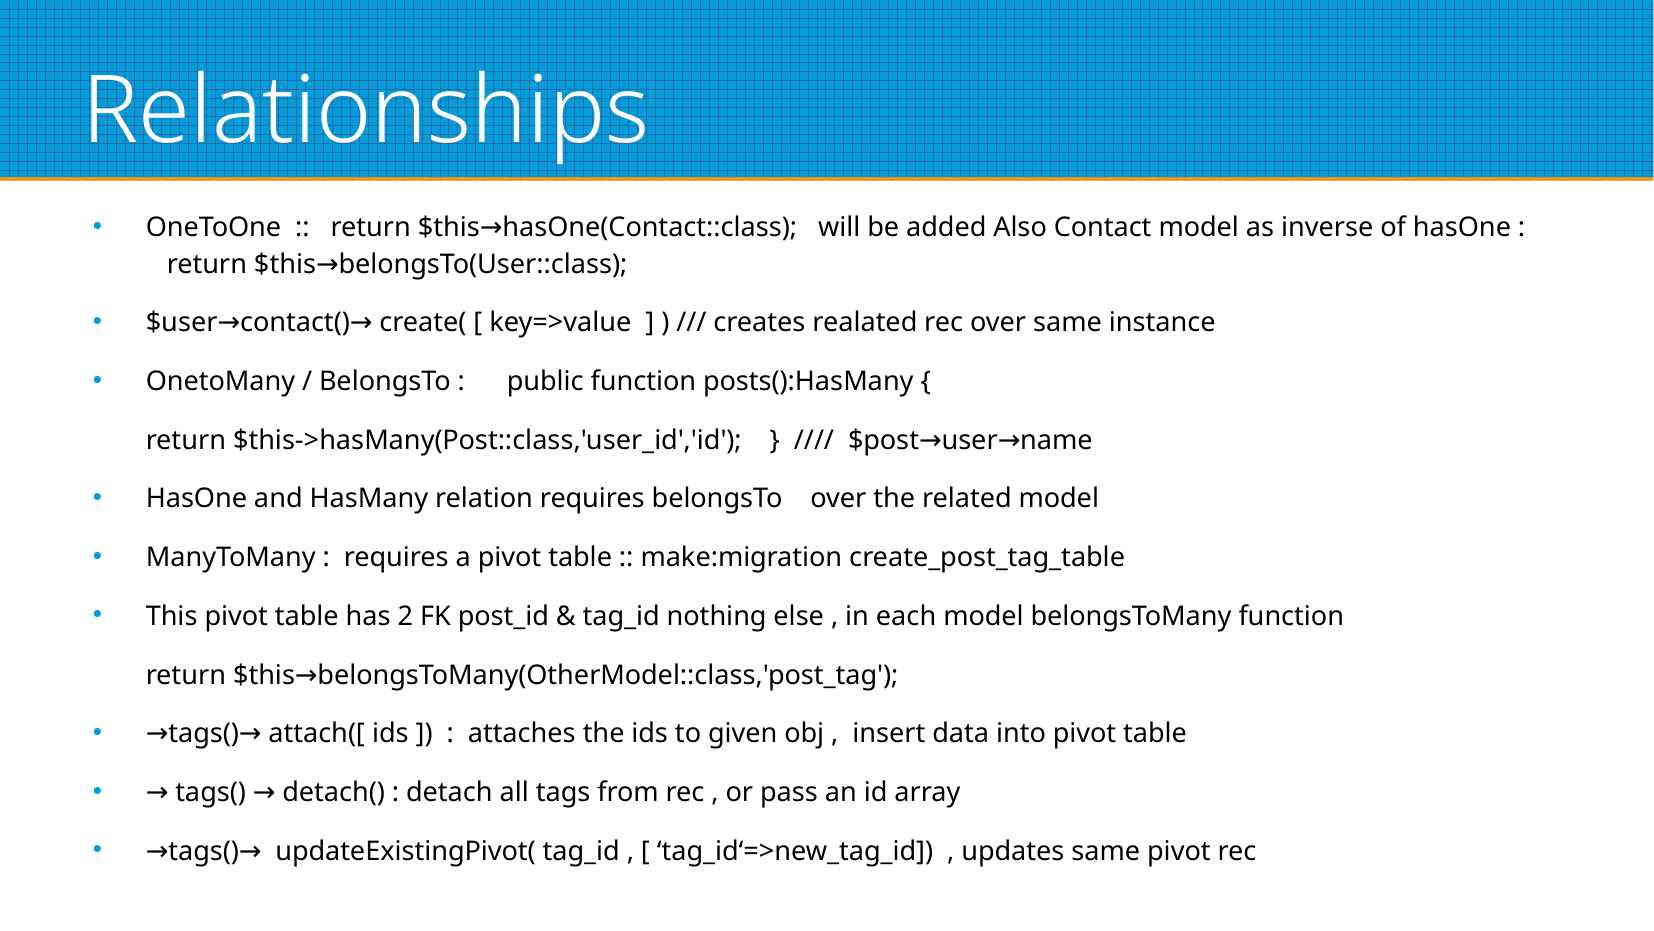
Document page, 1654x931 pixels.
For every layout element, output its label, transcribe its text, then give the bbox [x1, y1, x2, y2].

list OneToOne :: return $this→hasOne(Contact::class); will be added Also Contact model as inverse of hasOne : return $this→belongsTo(User::class); $user→contact()→ create( [ key=>value ] ) /// creates realated rec over same instance OnetoMany / BelongsTo : public function posts():HasMany { return $this->hasMany(Post::class,'user_id','id'); } //// $post→user→name HasOne and HasMany relation requires belongsTo over the related model ManyToMany : requires a pivot table :: make:migration create_post_tag_table This pivot table has 2 FK post_id & tag_id nothing else , in each model belongsToMany function return $this→belongsToMany(OtherModel::class,'post_tag'); →tags()→ attach([ ids ]) : attaches the ids to given obj , insert data into pivot table → tags() → detach() : detach all tags from rec , or pass an id array →tags()→ updateExistingPivot( tag_id , [ ‘tag_id‘=>new_tag_id]) , updates same pivot rec [75, 207, 1538, 901]
title Relationships [82, 14, 1571, 171]
